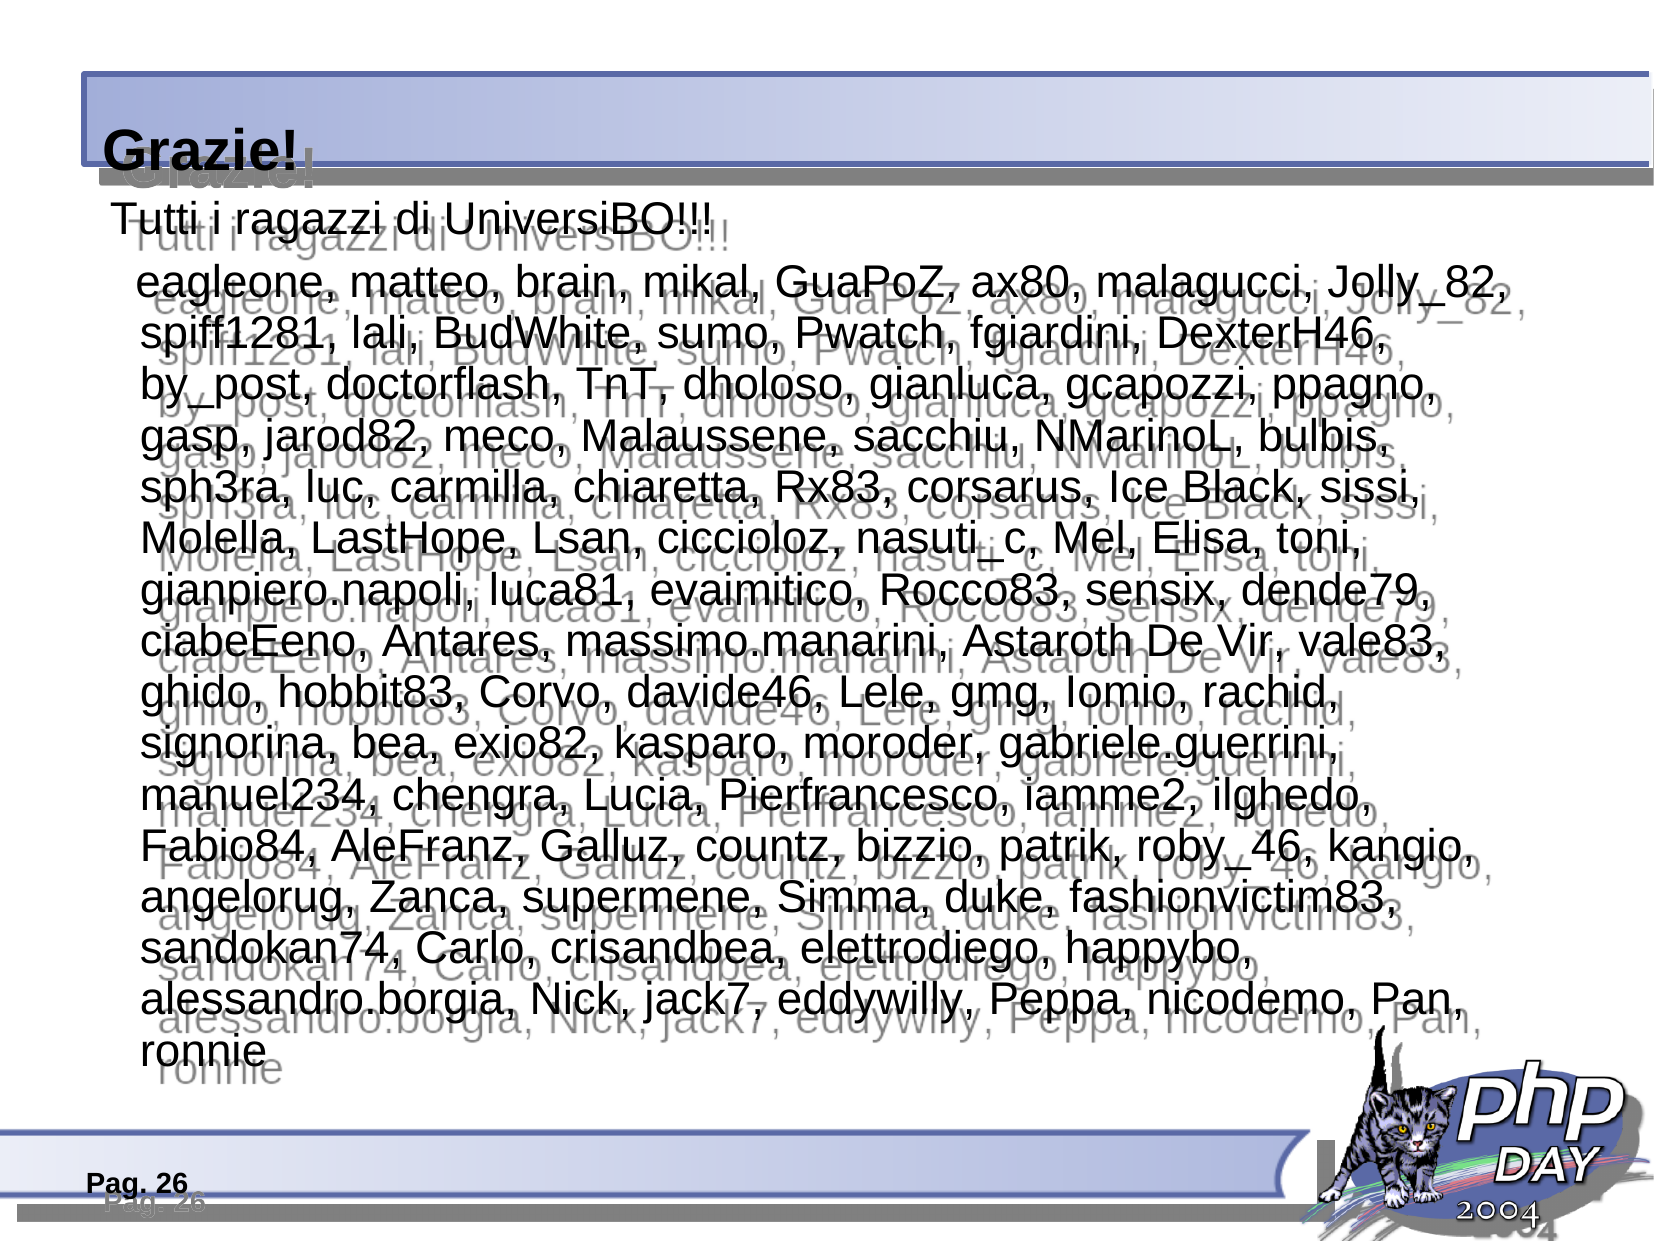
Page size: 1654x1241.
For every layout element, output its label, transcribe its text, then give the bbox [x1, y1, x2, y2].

picture [110, 1195, 117, 1201]
picture [177, 1183, 183, 1190]
text_box Grazie! [102, 85, 1394, 155]
text_box Tutti i ragazzi di UniversiBO!!! eagleone, matteo, brain, mikal, GuaPoZ, ax80, malagucci, Jolly_82, spiff1281, lali, BudWhite, sumo, Pwatch, fgiardini, DexterH46, by_post, doctorflash, TnT, dholoso, gianluca, gcapozzi, ppagno, gasp, jarod82, meco, Malaussene, sacchiu, NMarinoL, bulbis, sph3ra, luc, carmilla, chiaretta, Rx83, corsarus, Ice Black, sissi, Molella, LastHope, Lsan, ciccioloz, nasuti_c, Mel, Elisa, toni, gianpiero.napoli, luca81, evaimitico, Rocco83, sensix, dende79, ciabeEeno, Antares, massimo.manarini, Astaroth De Vir, vale83, ghido, hobbit83, Corvo, davide46, Lele, gmg, Iomio, rachid, signorina, bea, exio82, kasparo, moroder, gabriele.guerrini, manuel234, chengra, Lucia, Pierfrancesco, iamme2, ilghedo, Fabio84, AleFranz, Galluz, countz, bizzio, patrik, roby_46, kangio, angelorug, Zanca, supermene, Simma, duke, fashionvictim83, sandokan74, Carlo, crisandbea, elettrodiego, happybo, alessandro.borgia, Nick, jack7, eddywilly, Peppa, nicodemo, Pan, ronnie [87, 192, 1510, 1077]
picture [126, 1180, 133, 1190]
picture [0, 1025, 1652, 1233]
